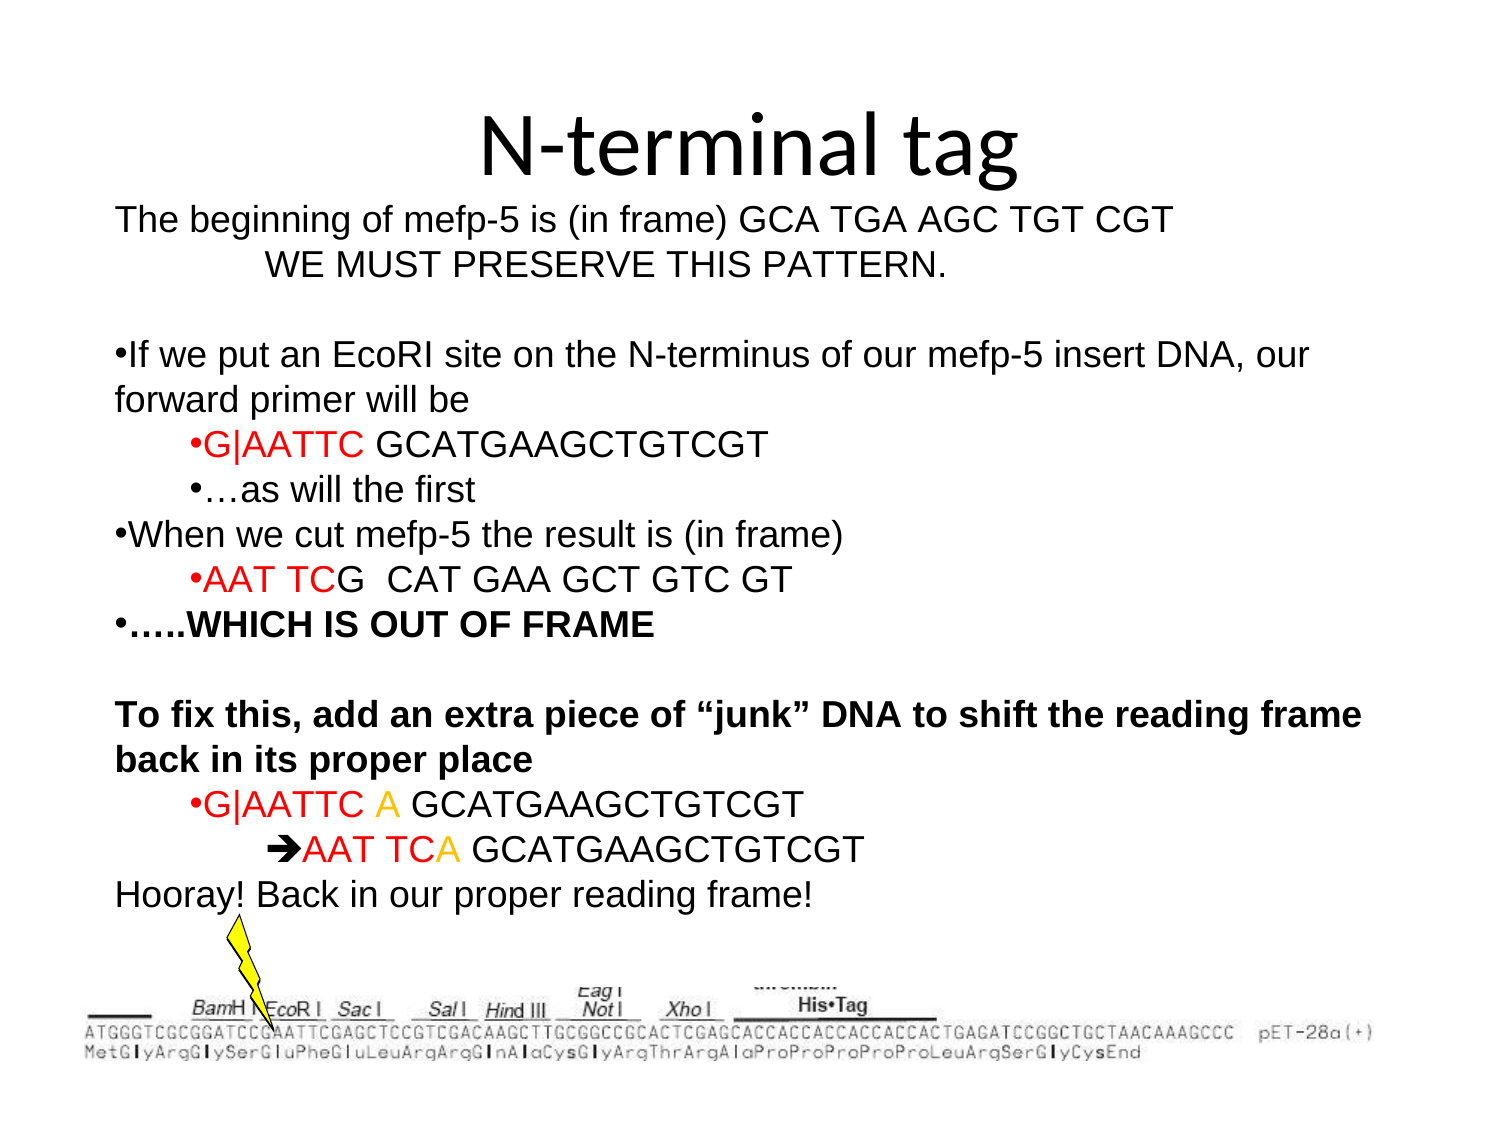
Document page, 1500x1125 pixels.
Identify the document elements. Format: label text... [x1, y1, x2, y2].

picture [50, 987, 1401, 1061]
title N-terminal tag [75, 45, 1426, 233]
text_box The beginning of mefp-5 is (in frame) GCA TGA AGC TGT CGT WE MUST PRESERVE THIS PATTERN. If we put an EcoRI site on the N-terminus of our mefp-5 insert DNA, our forward primer will be G|AATTC GCATGAAGCTGTCGT …as will the first When we cut mefp-5 the result is (in frame) AAT TCG CAT GAA GCT GTC GT …..WHICH IS OUT OF FRAME To fix this, add an extra piece of “junk” DNA to shift the reading frame back in its proper place G|AATTC A GCATGAAGCTGTCGT AAT TCA GCATGAAGCTGTCGT Hooray! Back in our proper reading frame! [99, 187, 1426, 968]
text_box [226, 914, 275, 1031]
